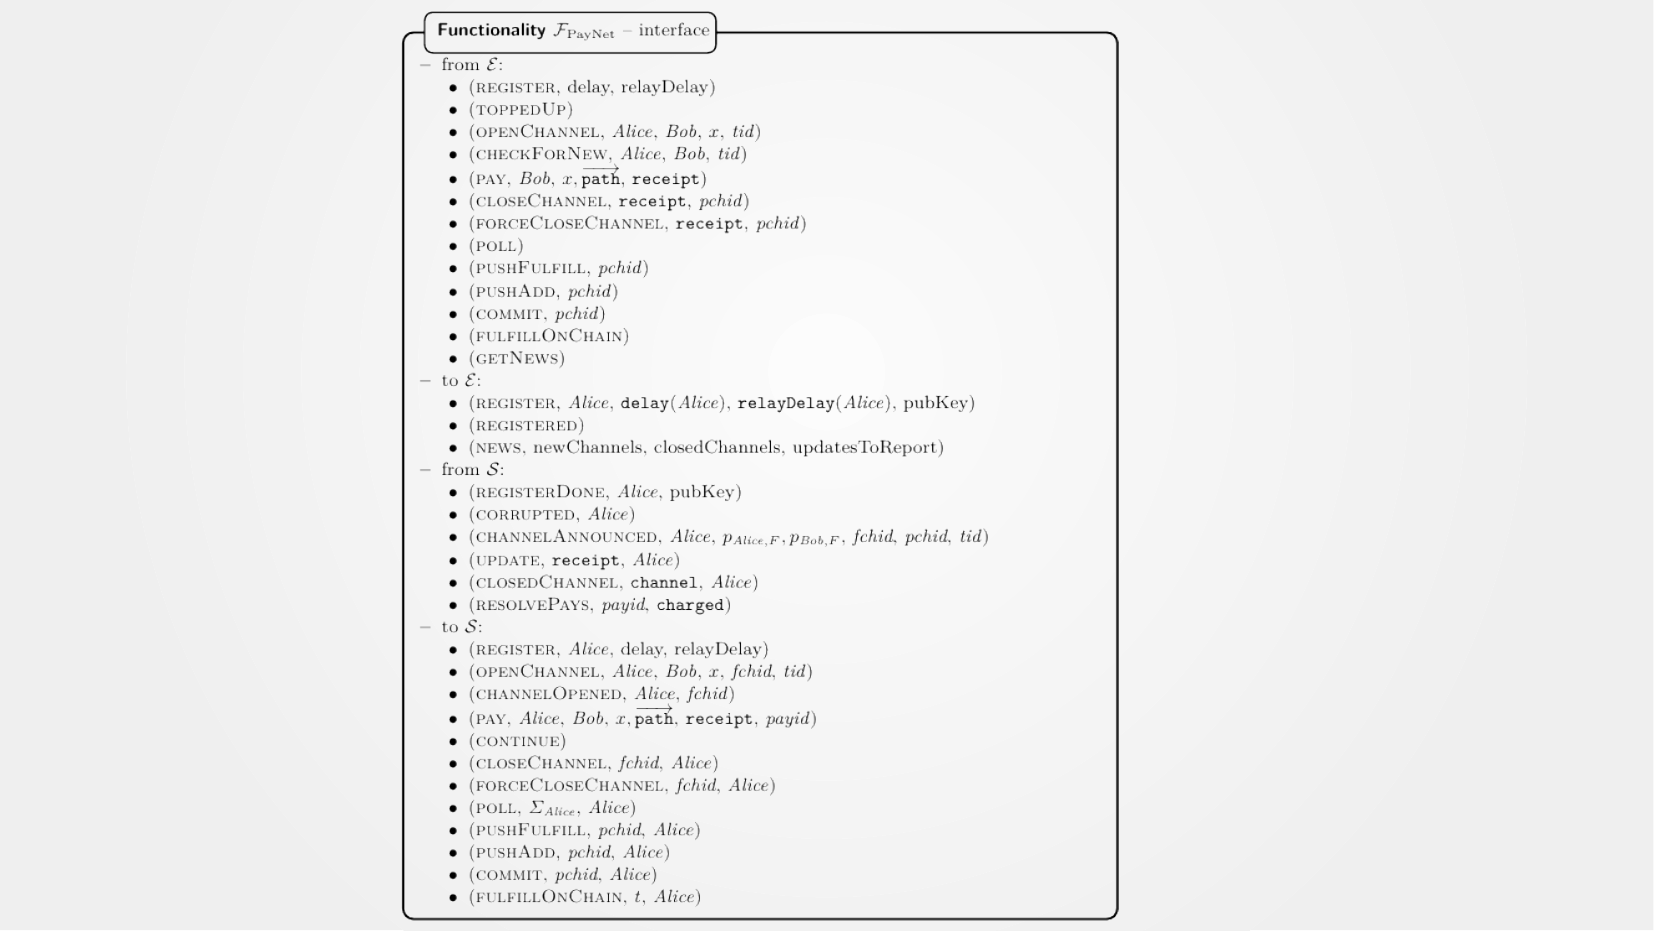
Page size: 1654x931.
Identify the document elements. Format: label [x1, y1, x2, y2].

picture [401, 11, 1119, 921]
